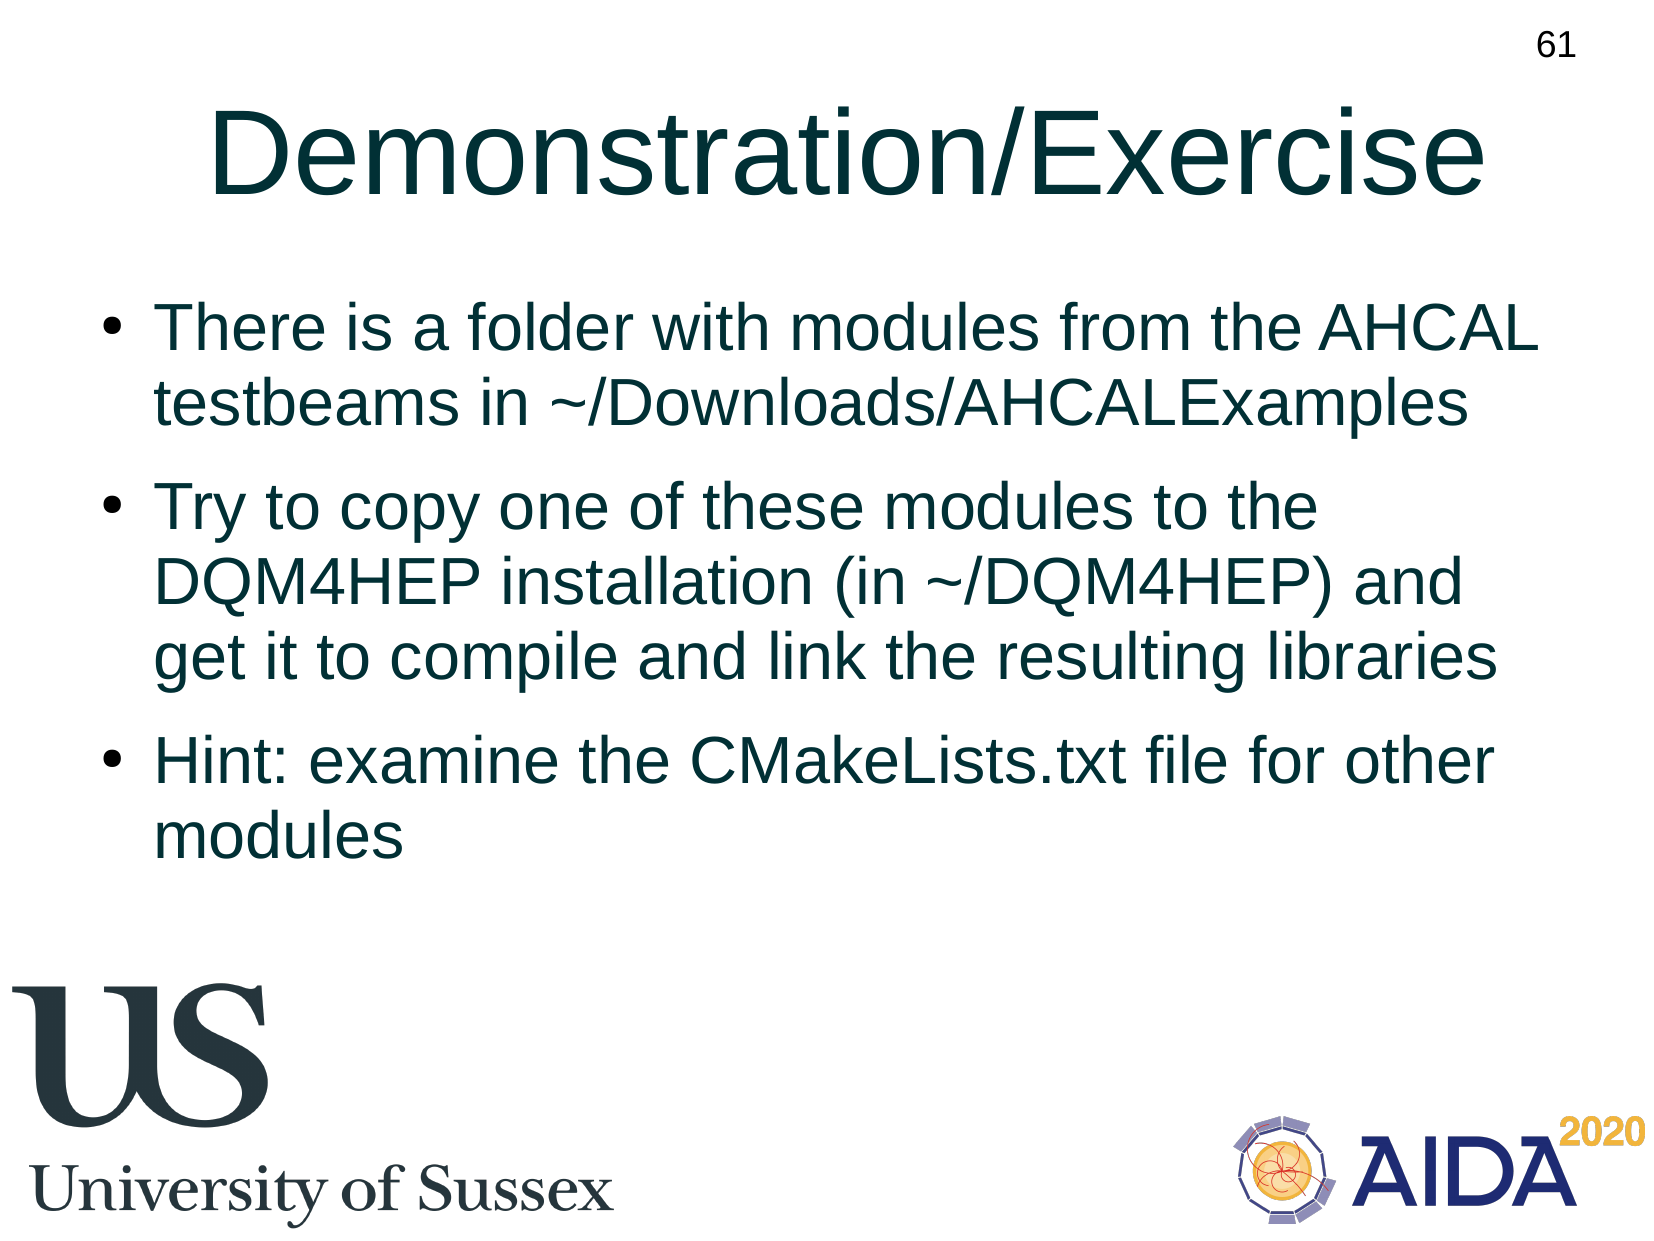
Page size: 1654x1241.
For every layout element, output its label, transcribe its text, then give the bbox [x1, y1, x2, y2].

picture [1233, 1116, 1645, 1224]
list There is a folder with modules from the AHCAL testbeams in ~/Downloads/AHCALExamples Try to copy one of these modules to the DQM4HEP installation (in ~/DQM4HEP) and get it to compile and link the resulting libraries Hint: examine the CMakeLists.txt file for other modules [82, 290, 1571, 957]
title Demonstration/Exercise [82, 49, 1571, 257]
text_box <number> [1521, 16, 1654, 84]
picture [11, 982, 615, 1229]
